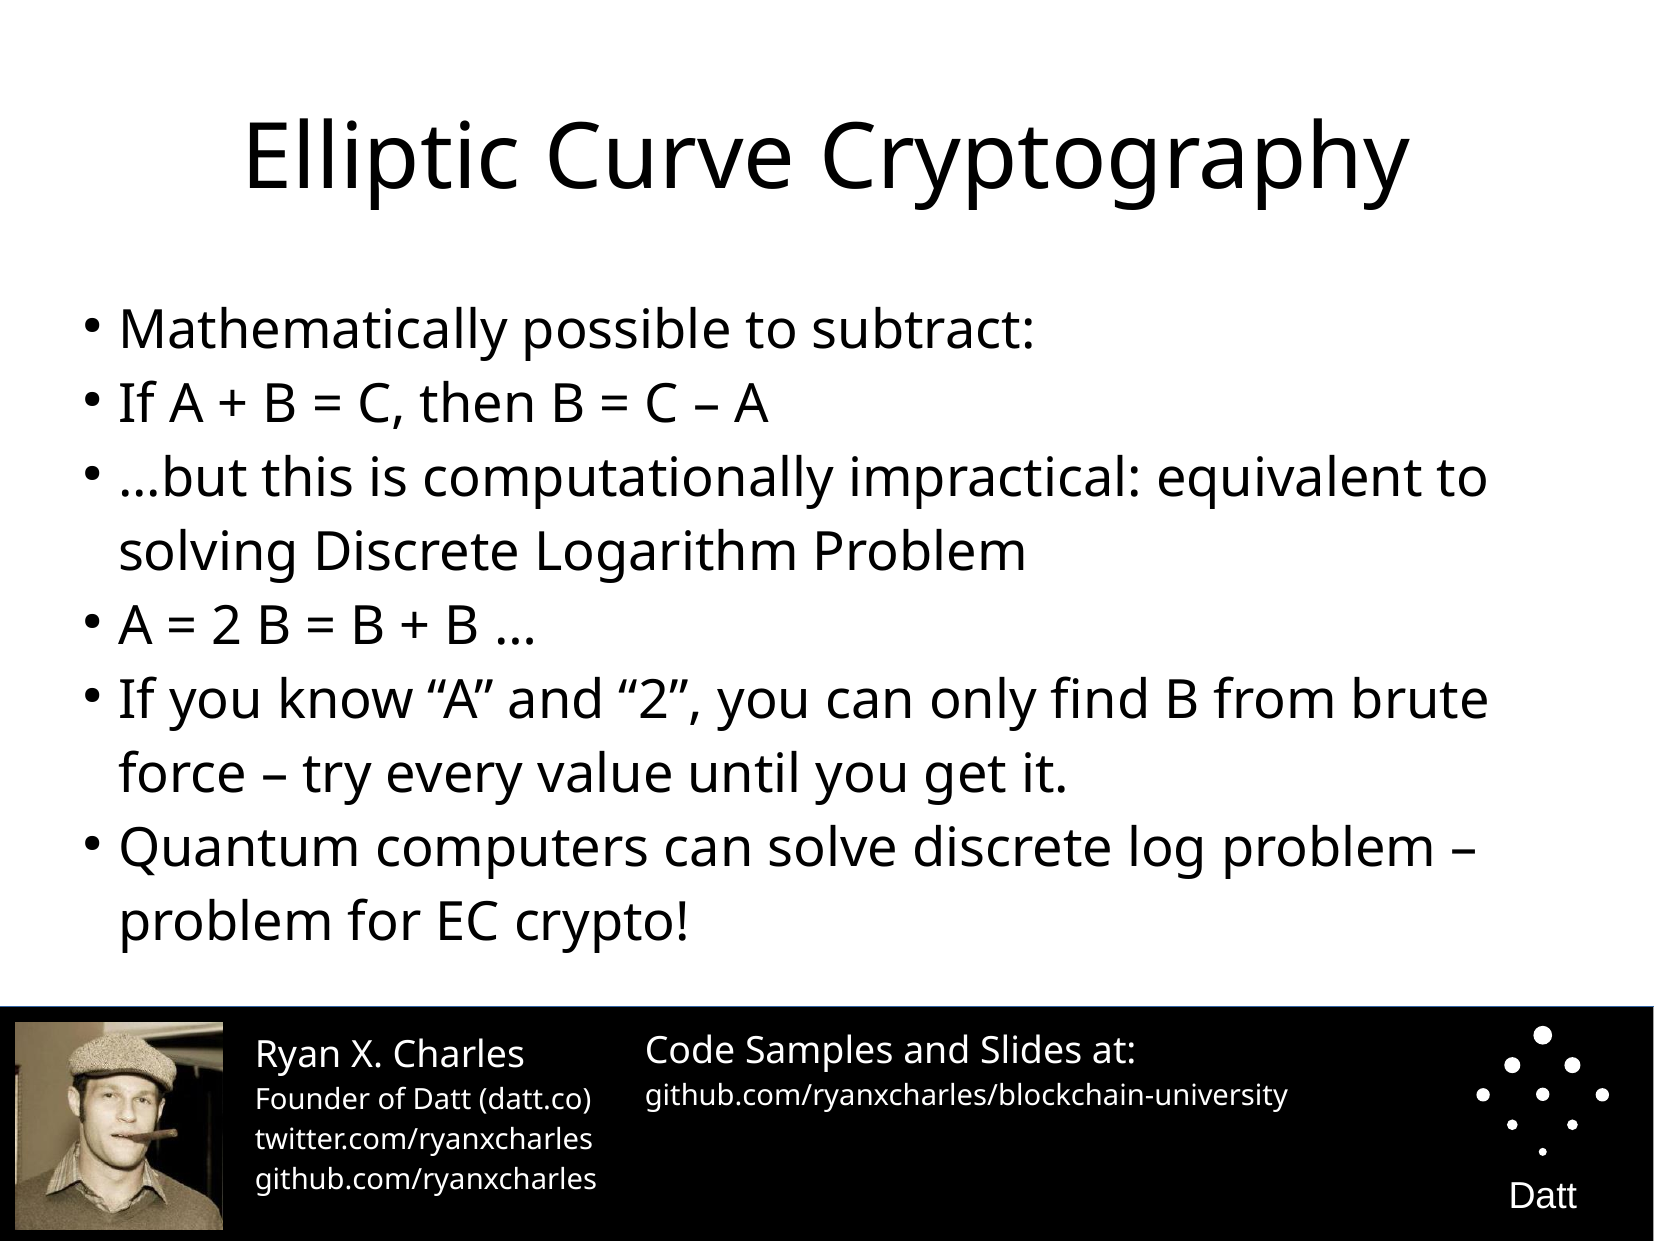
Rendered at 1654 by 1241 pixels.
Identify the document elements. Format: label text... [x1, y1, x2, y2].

text_box Datt [1452, 1167, 1633, 1241]
text_box Ryan X. Charles Founder of Datt (datt.co) twitter.com/ryanxcharles github.com/ryanxcharles [240, 1020, 976, 1241]
text_box Code Samples and Slides at: github.com/ryanxcharles/blockchain-university [630, 1015, 1403, 1156]
picture [1475, 1023, 1611, 1159]
text_box [0, 1006, 1654, 1241]
subtitle Mathematically possible to subtract: If A + B = C, then B = C – A ...but this is computationally impractical: equivalent to solving Discrete Logarithm Problem A = 2 B = B + B … If you know “A” and “2”, you can only find B from brute force – try every value until you get it. Quantum computers can solve discrete log problem – problem for EC crypto! [82, 290, 1571, 1010]
title Elliptic Curve Cryptography [82, 49, 1571, 257]
picture [15, 1022, 223, 1231]
